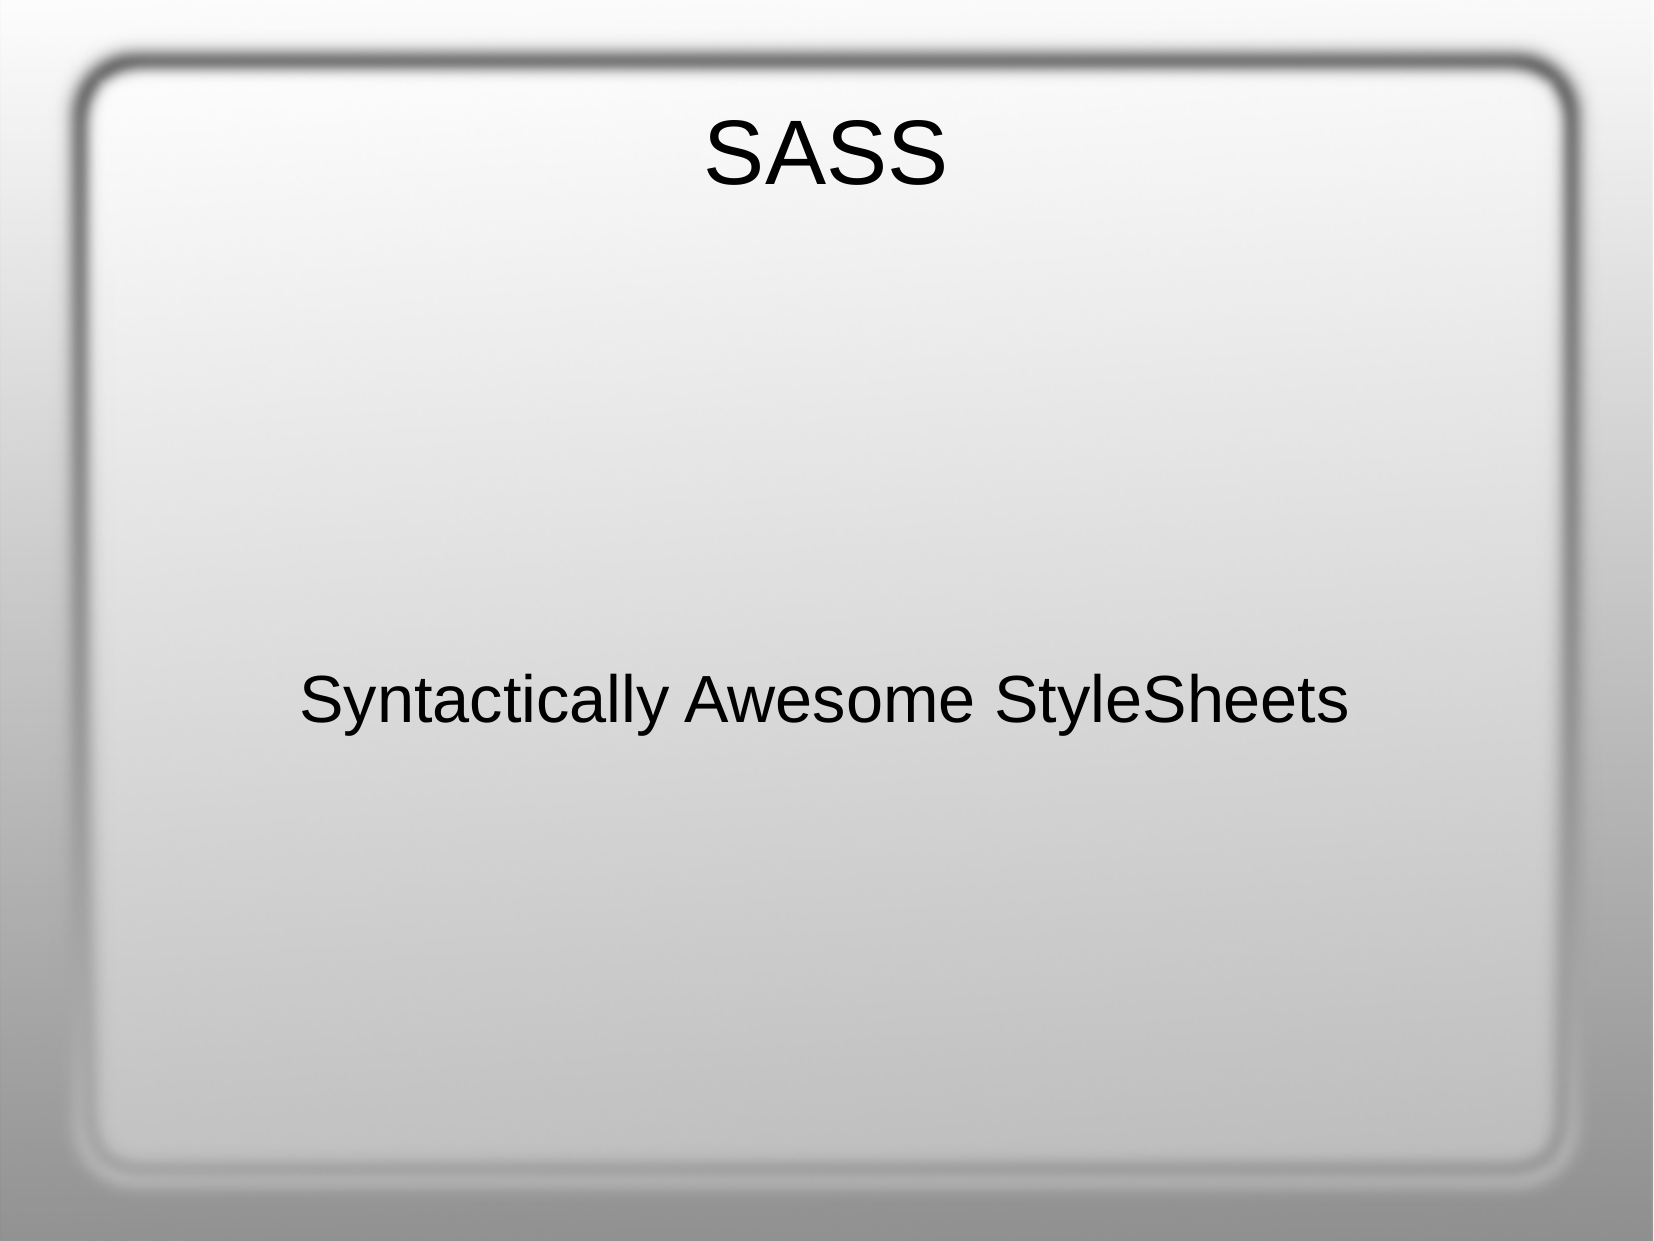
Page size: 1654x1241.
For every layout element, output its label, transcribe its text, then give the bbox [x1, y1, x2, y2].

title SASS [82, 49, 1571, 257]
subtitle Syntactically Awesome StyleSheets [112, 297, 1538, 1102]
picture [0, 0, 1654, 1241]
